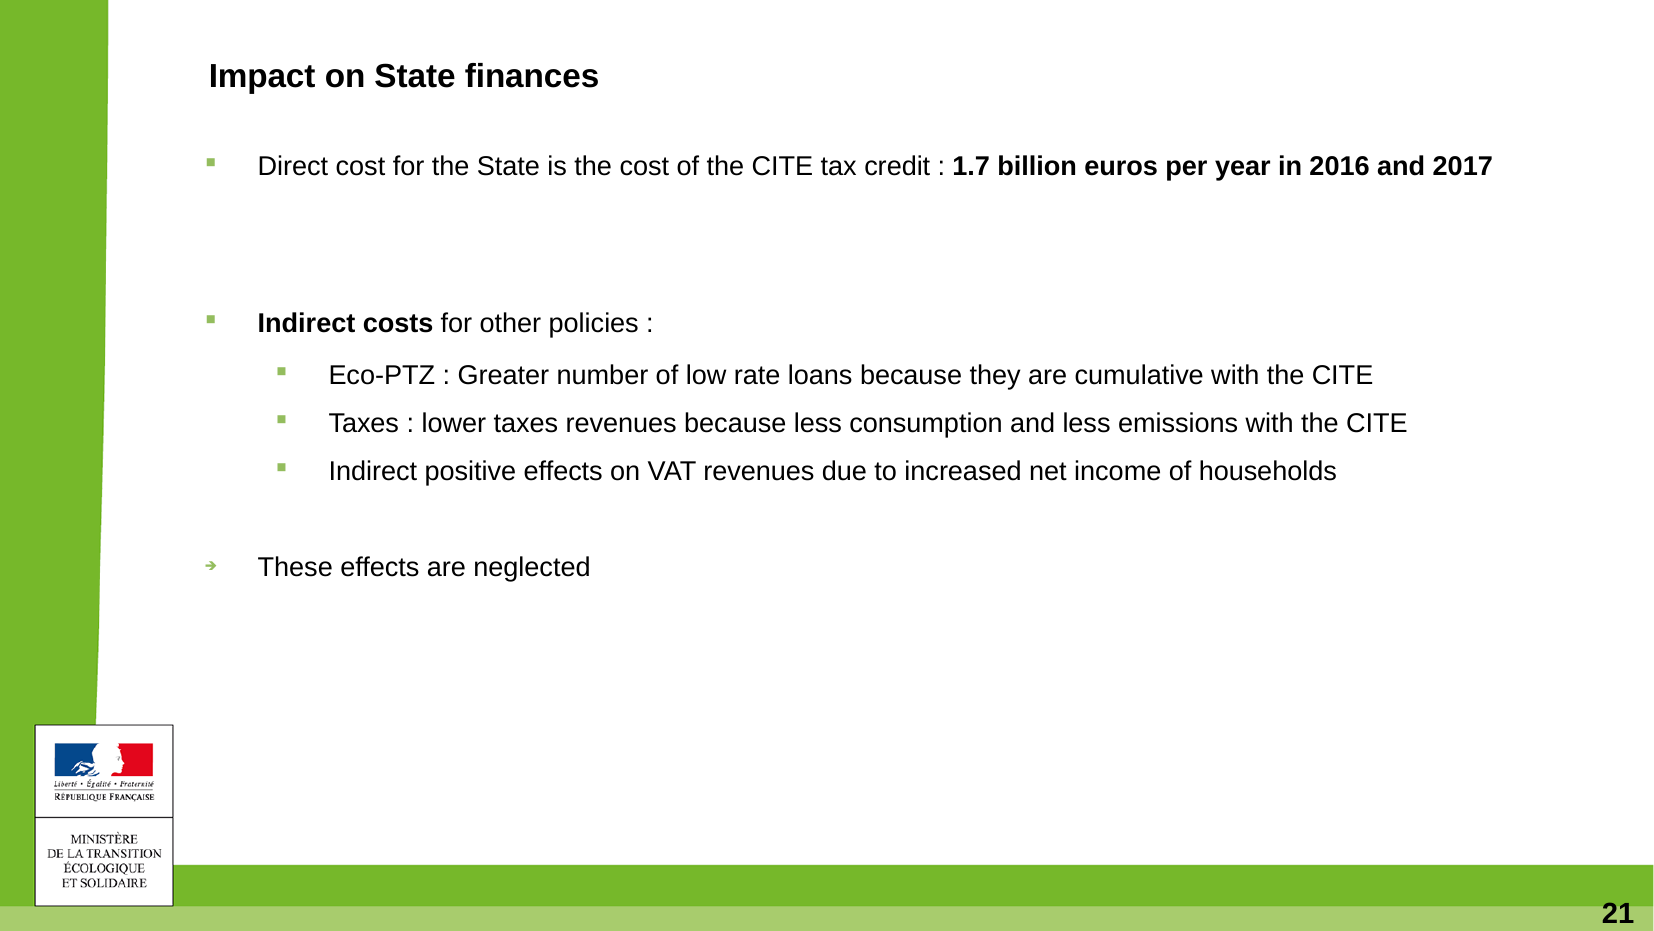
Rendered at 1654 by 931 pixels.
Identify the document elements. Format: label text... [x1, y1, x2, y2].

list Direct cost for the State is the cost of the CITE tax credit : 1.7 billion euros per year in 2016 and 2017 Indirect costs for other policies : Eco-PTZ : Greater number of low rate loans because they are cumulative with the CITE Taxes : lower taxes revenues because less consumption and less emissions with the CITE Indirect positive effects on VAT revenues due to increased net income of households These effects are neglected [186, 151, 1543, 931]
title Impact on State finances [134, 38, 1570, 115]
picture [0, 0, 1654, 931]
